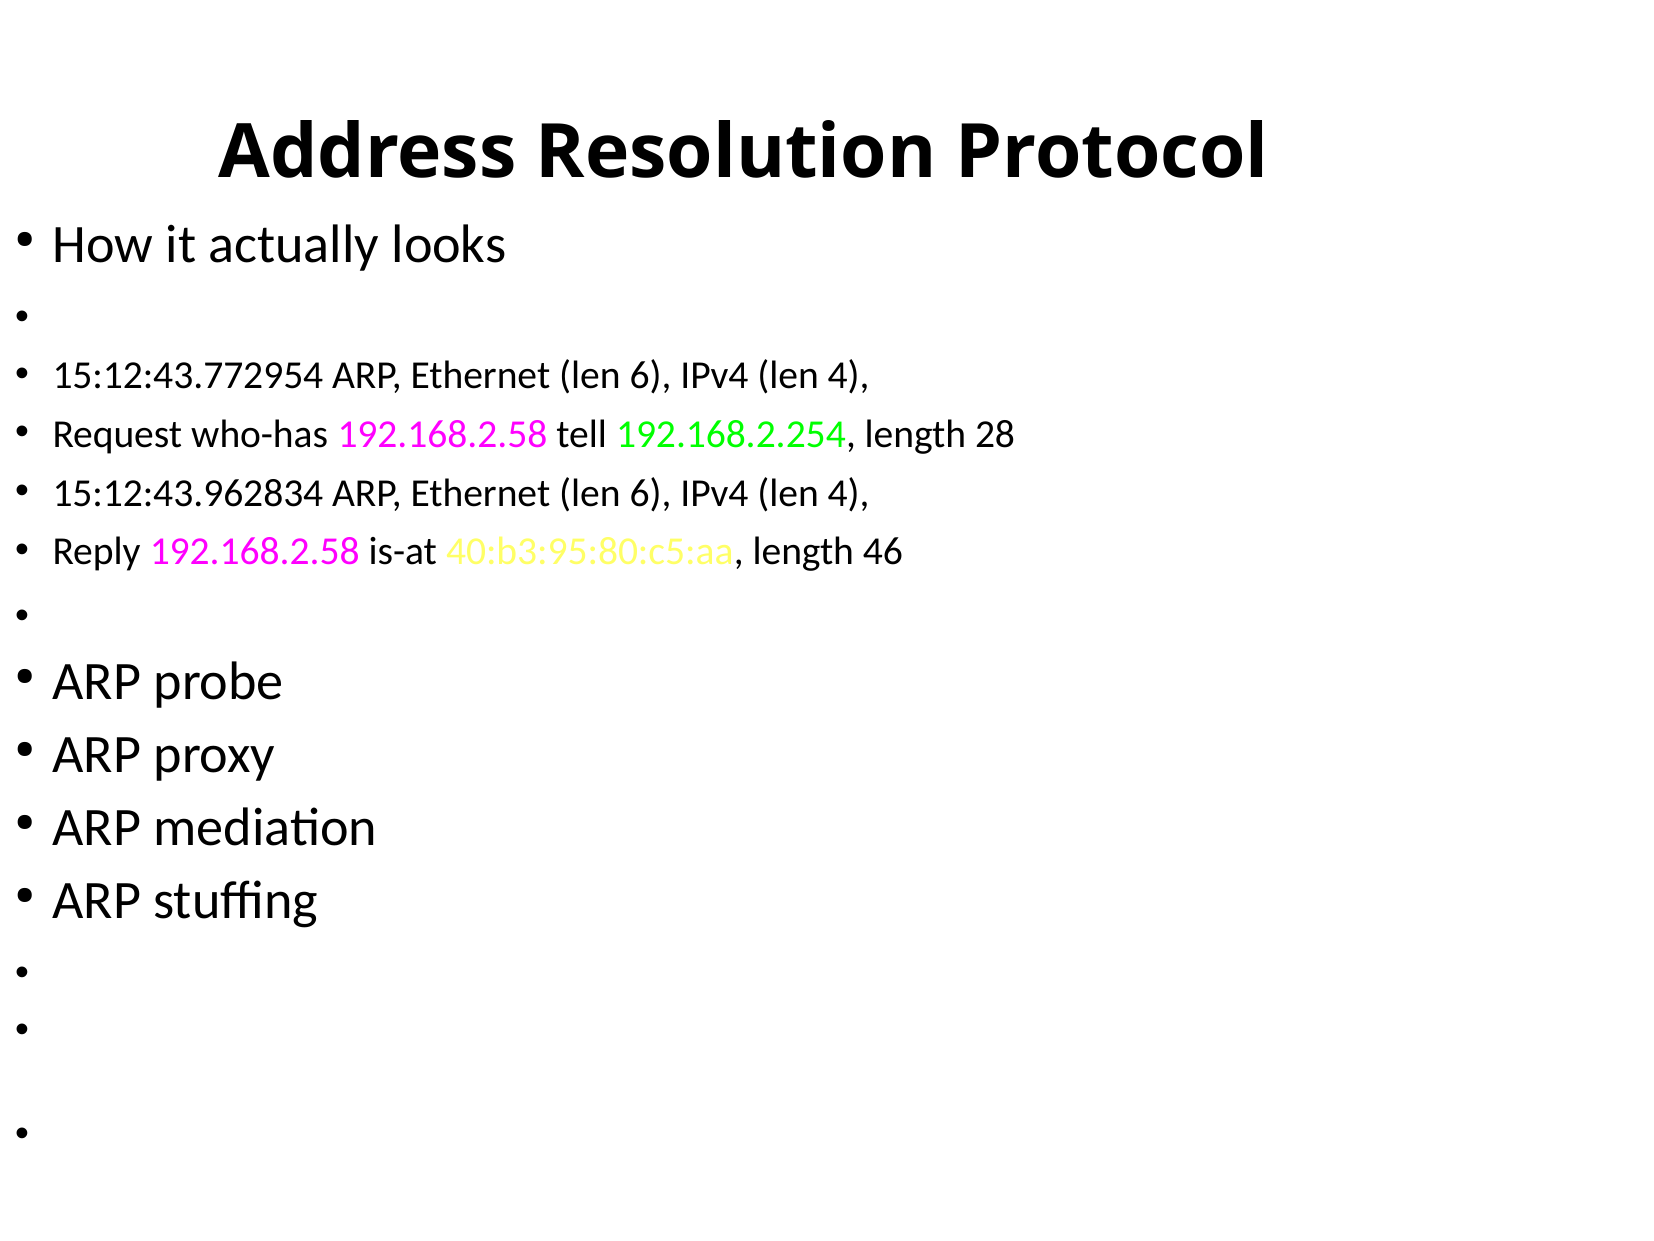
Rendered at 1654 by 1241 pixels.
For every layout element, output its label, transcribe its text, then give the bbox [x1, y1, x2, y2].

list How it actually looks 15:12:43.772954 ARP, Ethernet (len 6), IPv4 (len 4), Request who-has 192.168.2.58 tell 192.168.2.254, length 28 15:12:43.962834 ARP, Ethernet (len 6), IPv4 (len 4), Reply 192.168.2.58 is-at 40:b3:95:80:c5:aa, length 46 ARP probe ARP proxy ARP mediation ARP stuffing [0, 213, 1456, 1109]
title Address Resolution Protocol [0, 49, 1489, 257]
